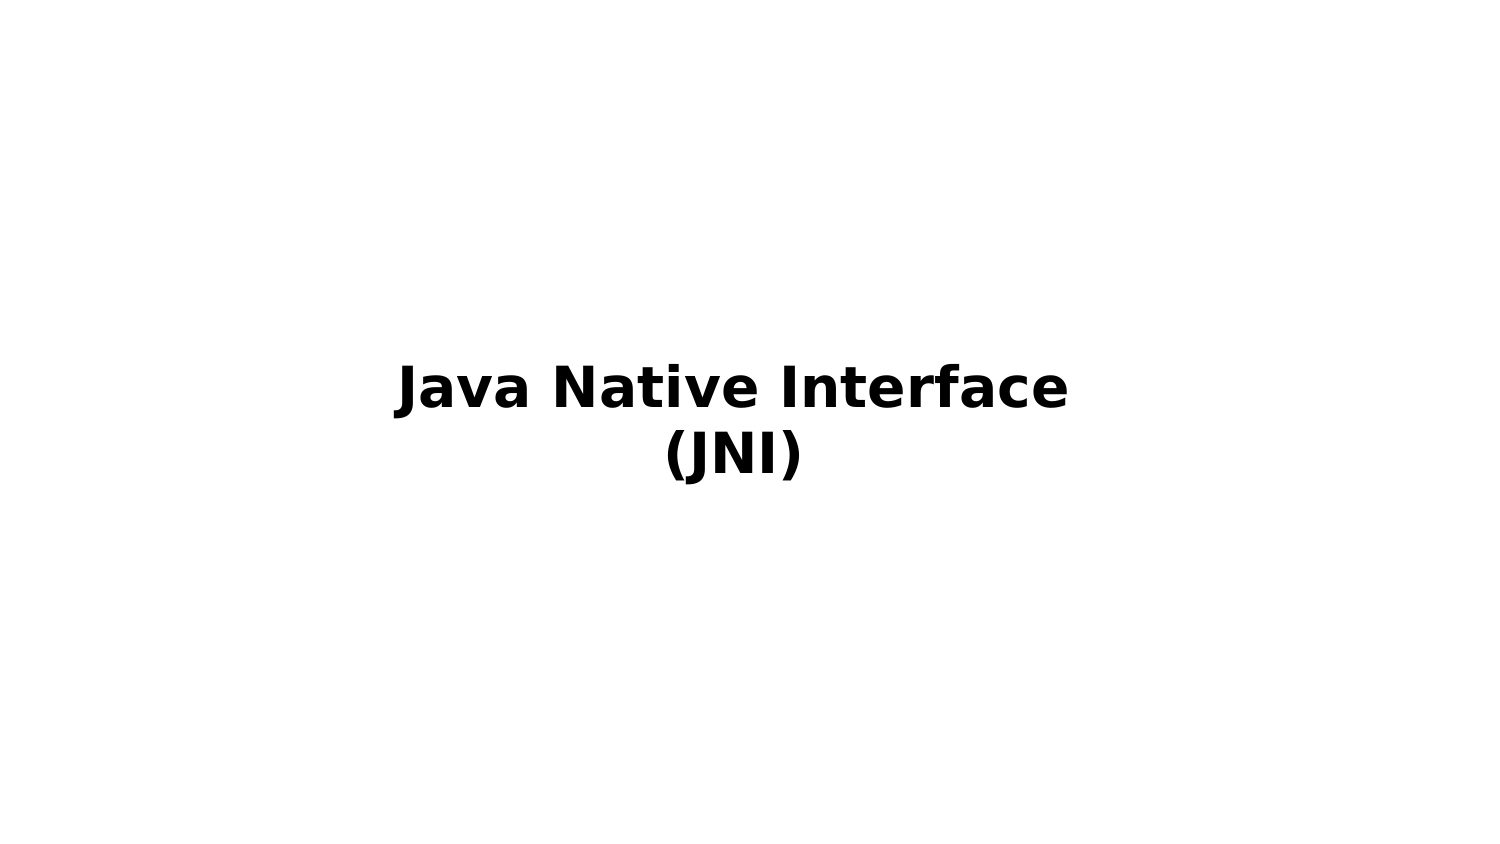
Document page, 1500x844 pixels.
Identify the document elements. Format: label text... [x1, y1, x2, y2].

title Java Native Interface (JNI) [59, 354, 1409, 488]
